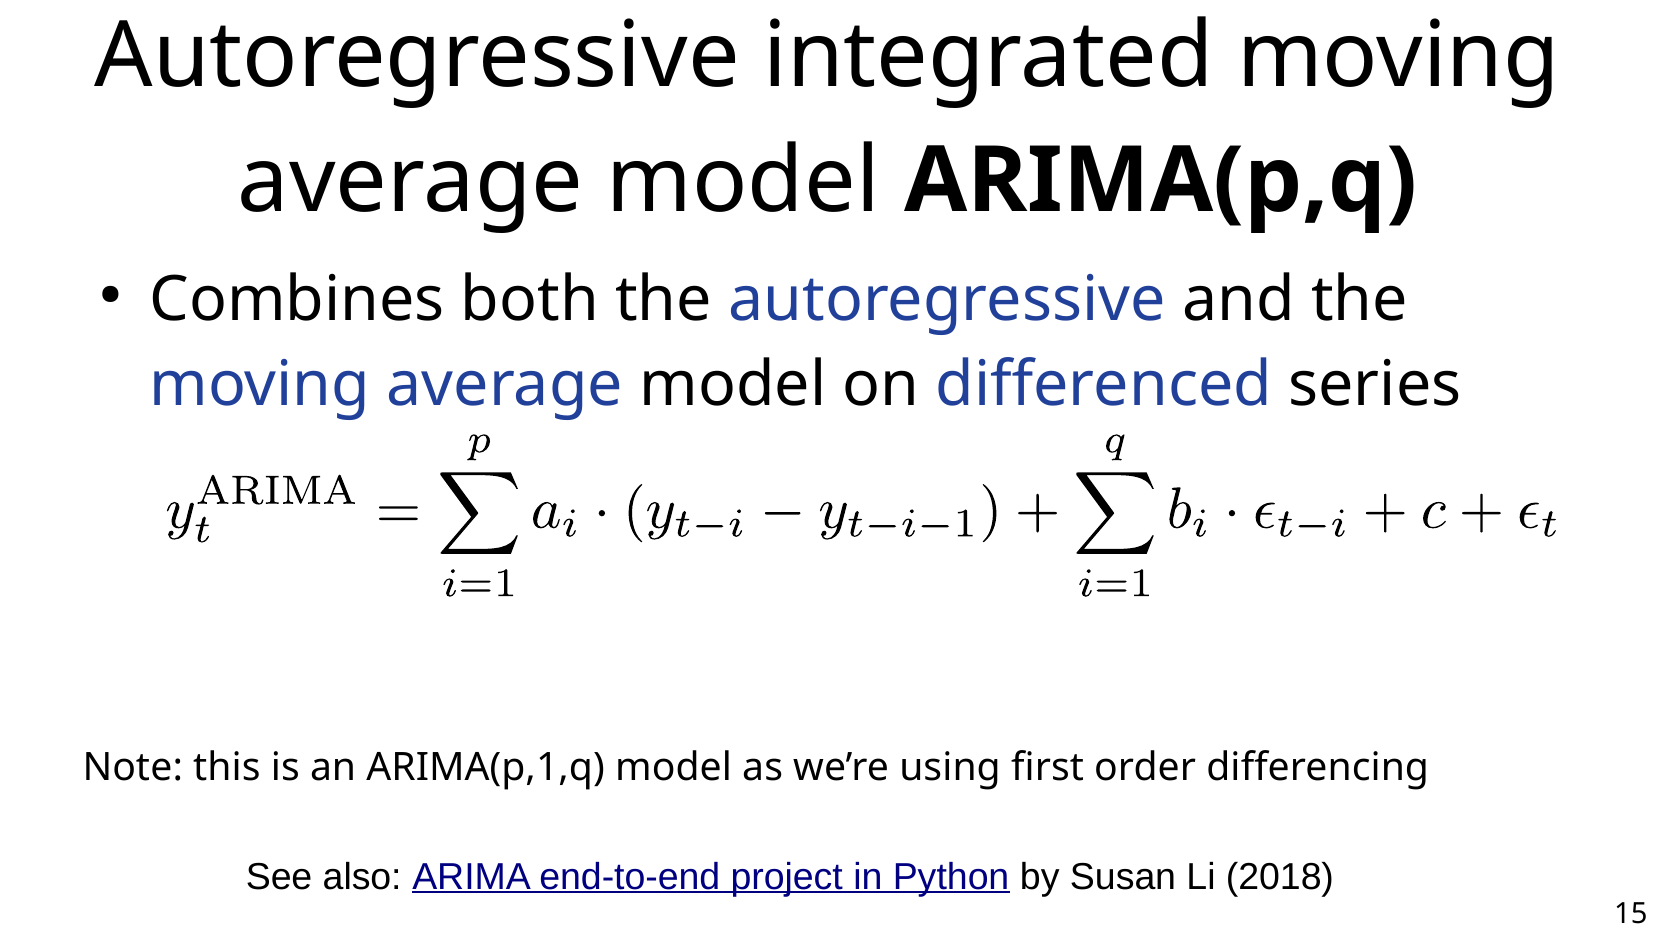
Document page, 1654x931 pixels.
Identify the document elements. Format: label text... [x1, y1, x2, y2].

text_box See also: ARIMA end-to-end project in Python by Susan Li (2018) [231, 847, 1457, 905]
text_box [165, 434, 1559, 597]
title Autoregressive integrated moving average model ARIMA(p,q) [4, 1, 1651, 226]
list Combines both the autoregressive and the moving average model on differenced series Note: this is an ARIMA(p,1,q) model as we’re using first order differencing [82, 253, 1571, 793]
